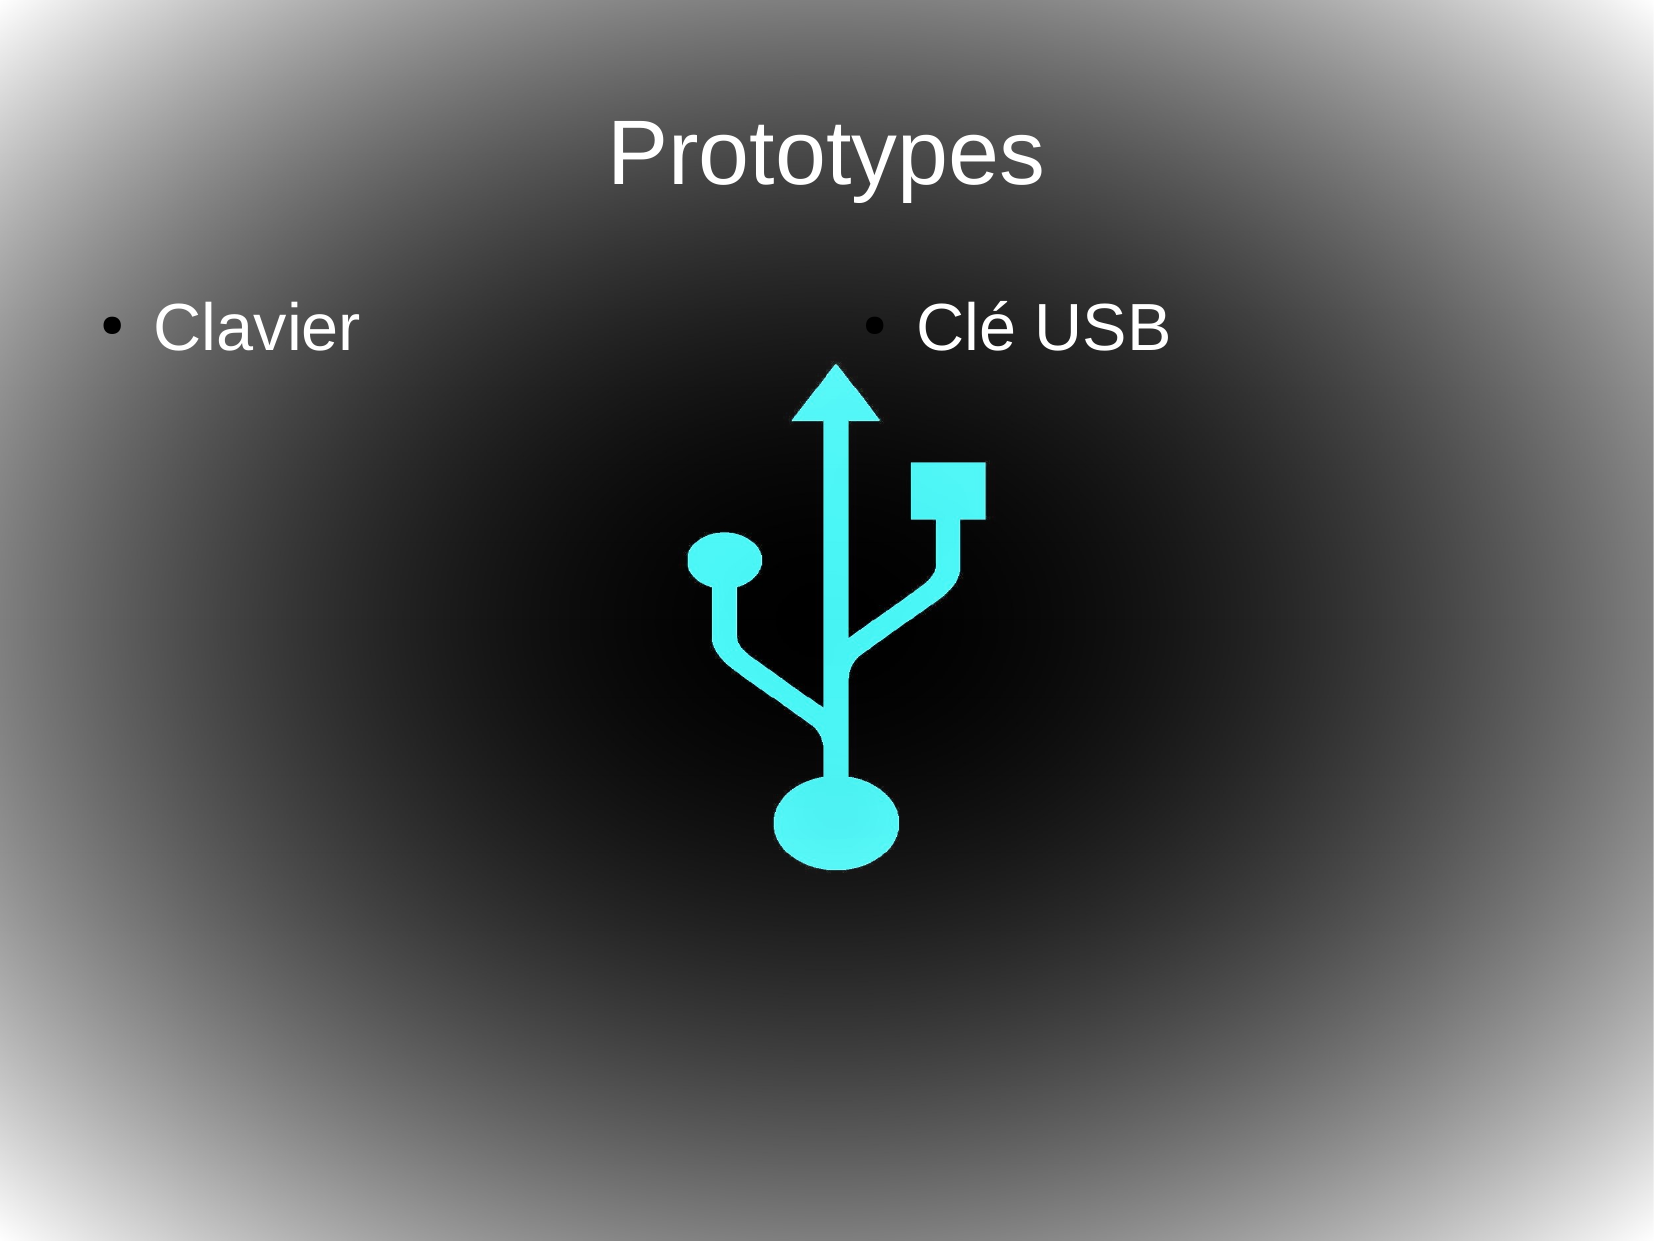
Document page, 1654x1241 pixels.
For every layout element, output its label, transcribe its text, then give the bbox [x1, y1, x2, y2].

list Clavier [82, 290, 809, 1010]
title Prototypes [82, 49, 1571, 257]
list Clé USB [845, 290, 1572, 1010]
picture [0, 0, 1654, 1241]
